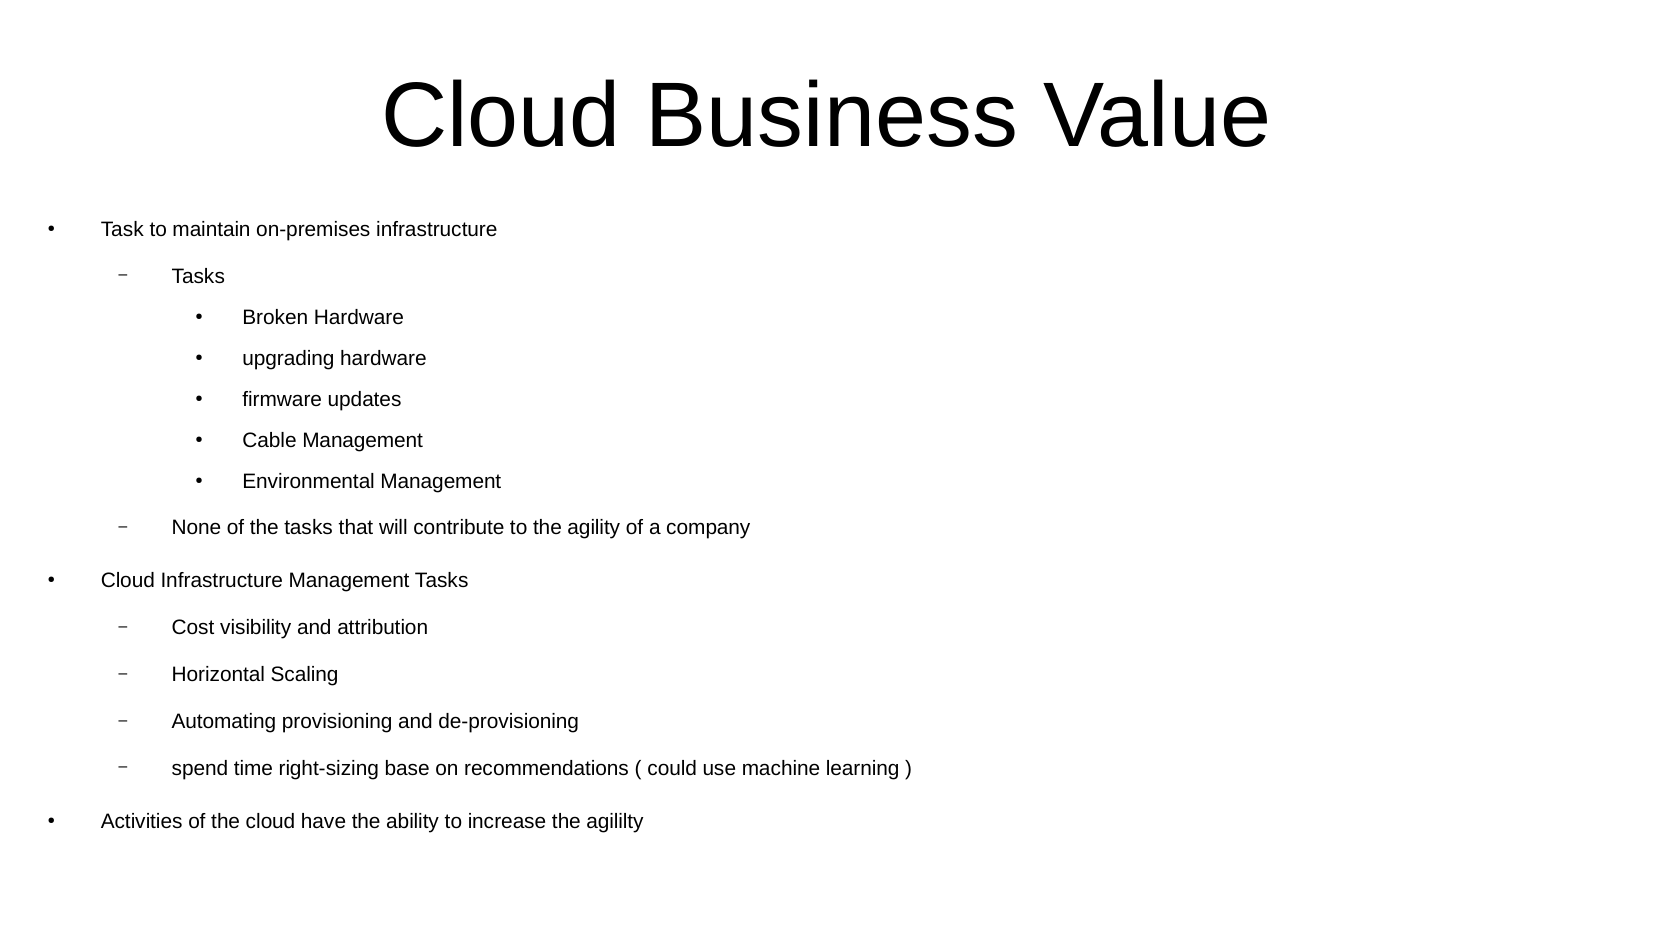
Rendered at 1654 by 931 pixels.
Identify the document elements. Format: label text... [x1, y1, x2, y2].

list Task to maintain on-premises infrastructure Tasks Broken Hardware upgrading hardware firmware updates Cable Management Environmental Management None of the tasks that will contribute to the agility of a company Cloud Infrastructure Management Tasks Cost visibility and attribution Horizontal Scaling Automating provisioning and de-provisioning spend time right-sizing base on recommendations ( could use machine learning ) Activities of the cloud have the ability to increase the agililty [30, 217, 1571, 901]
title Cloud Business Value [82, 37, 1571, 193]
